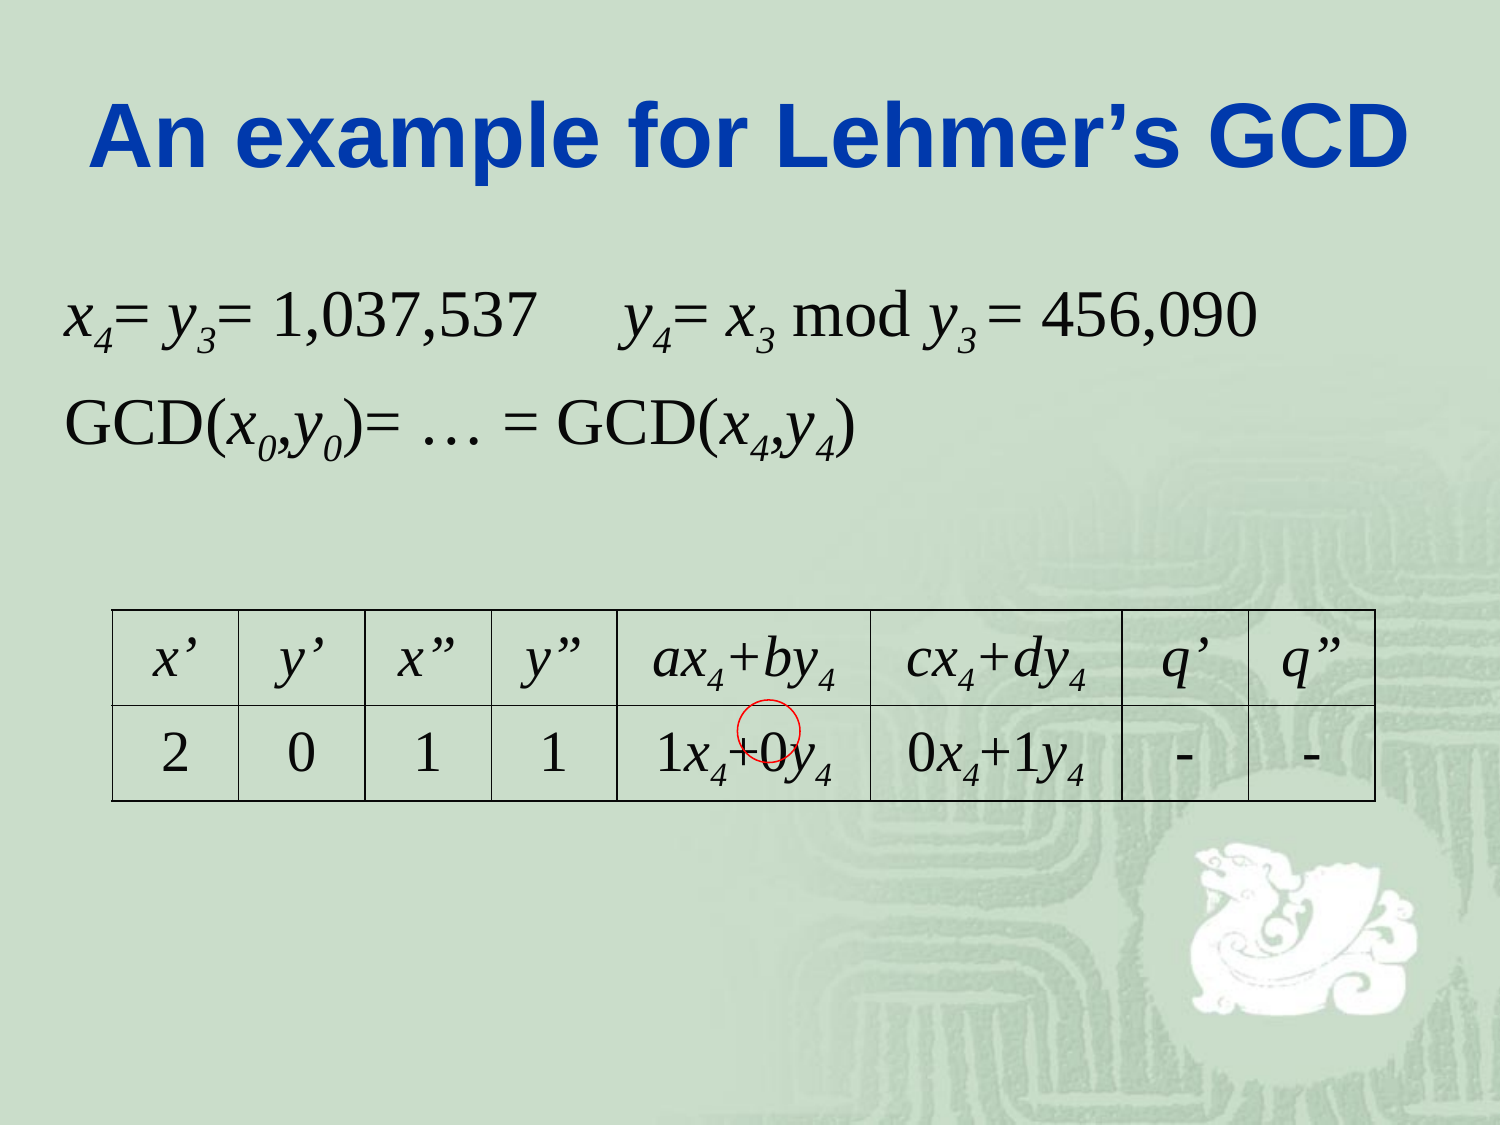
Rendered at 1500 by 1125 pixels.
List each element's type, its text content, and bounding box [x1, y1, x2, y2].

text_box [737, 699, 801, 763]
table_header q’ [1123, 611, 1248, 705]
table_cell 1 [492, 706, 616, 800]
table_cell 0 [239, 706, 364, 800]
table_header y’ [239, 611, 364, 705]
table_cell 1 [366, 706, 491, 800]
table_cell - [1249, 706, 1374, 800]
picture [0, 0, 1500, 1125]
table_cell - [1123, 706, 1248, 800]
table_header q” [1249, 611, 1374, 705]
table_header cx4+dy4 [871, 611, 1121, 705]
list x4= y3= 1,037,537 y4= x3 mod y3 = 456,090 GCD(x0,y0)= … = GCD(x4,y4) [49, 262, 1451, 1001]
table_cell 0x4+1y4 [871, 706, 1121, 800]
table_header ax4+by4 [618, 611, 870, 705]
table_header x” [366, 611, 491, 705]
table_header y” [492, 611, 616, 705]
table_header x’ [113, 611, 238, 705]
title An example for Lehmer’s GCD [49, 37, 1451, 225]
table_cell 1x4+0y4 [618, 706, 870, 800]
table_cell 2 [113, 706, 238, 800]
